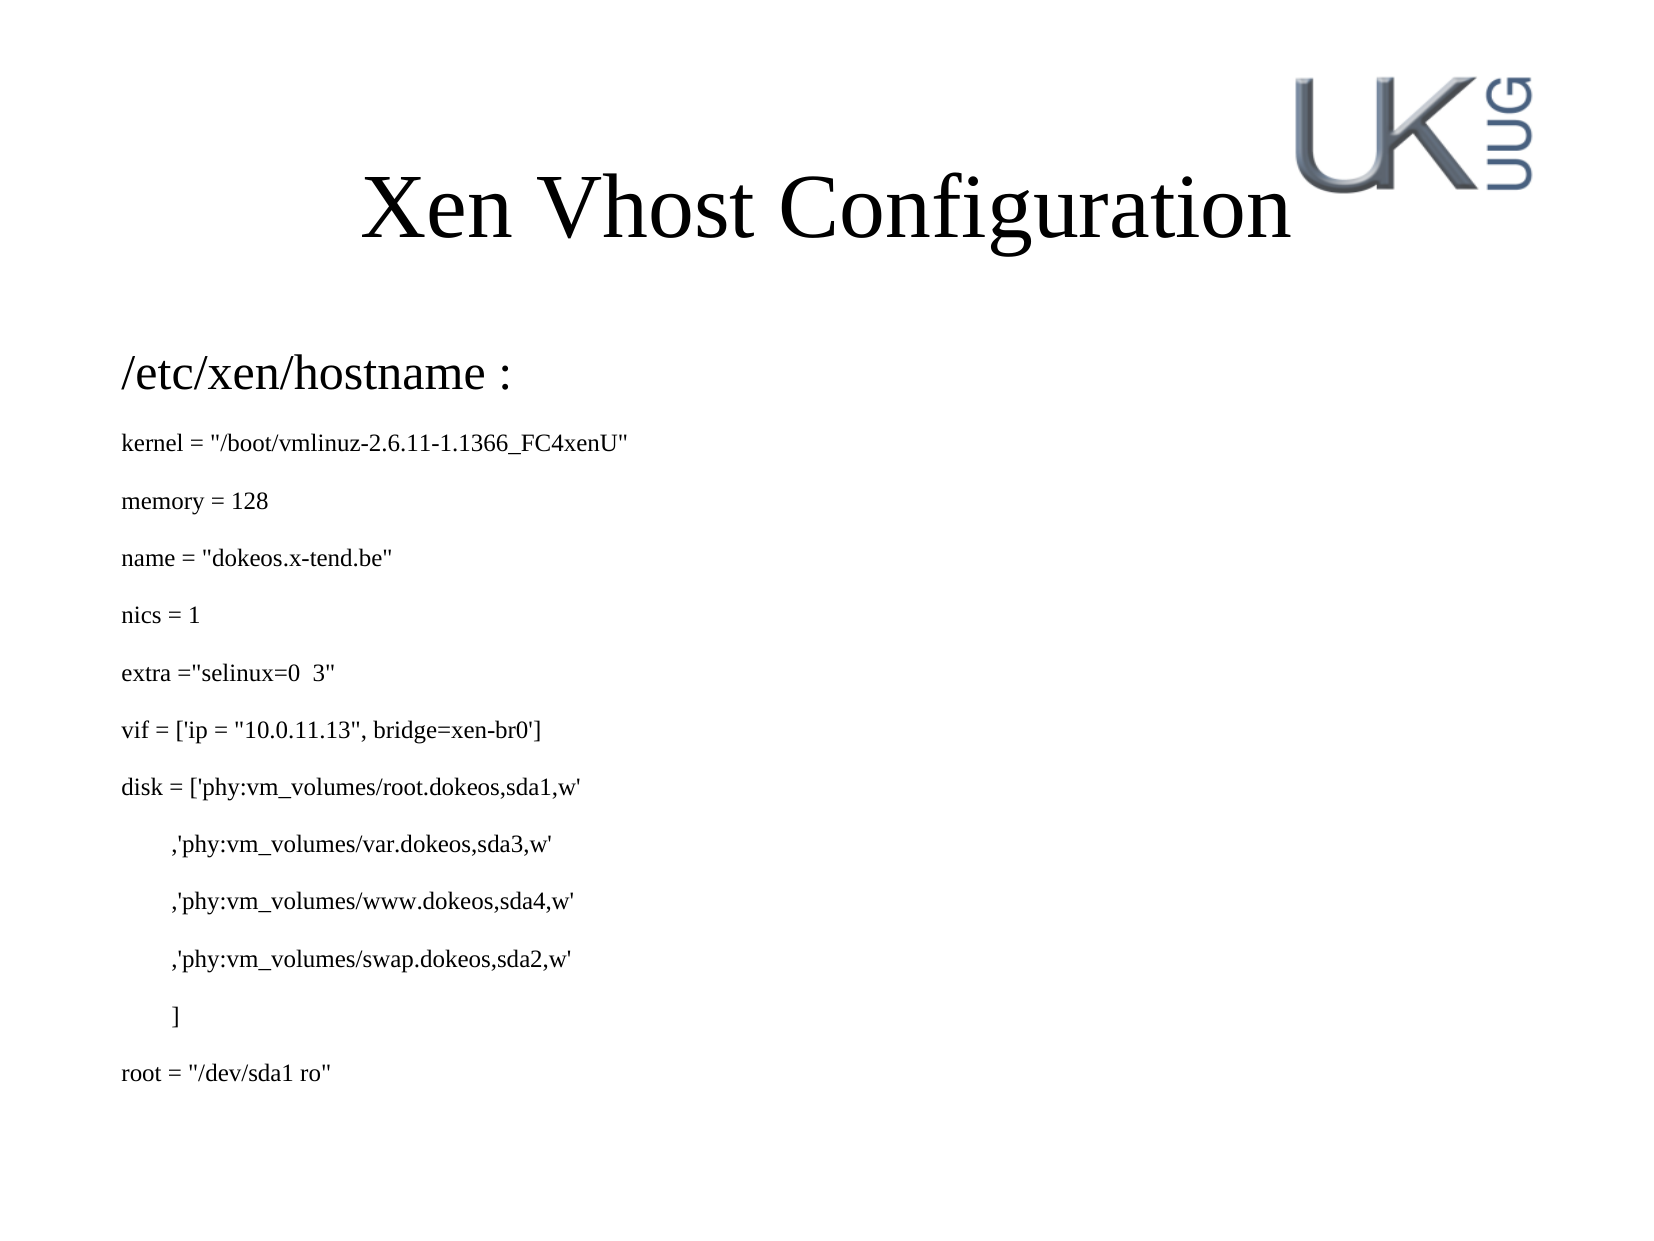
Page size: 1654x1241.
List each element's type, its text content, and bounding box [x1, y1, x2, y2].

list /etc/xen/hostname : kernel = "/boot/vmlinuz-2.6.11-1.1366_FC4xenU" memory = 128 name = "dokeos.x-tend.be" nics = 1 extra ="selinux=0 3" vif = ['ip = "10.0.11.13", bridge=xen-br0'] disk = ['phy:vm_volumes/root.dokeos,sda1,w' ,'phy:vm_volumes/var.dokeos,sda3,w' ,'phy:vm_volumes/www.dokeos,sda4,w' ,'phy:vm_volumes/swap.dokeos,sda2,w' ] root = "/dev/sda1 ro" [121, 344, 1534, 1186]
title Xen Vhost Configuration [121, 102, 1534, 311]
picture [1289, 74, 1538, 196]
